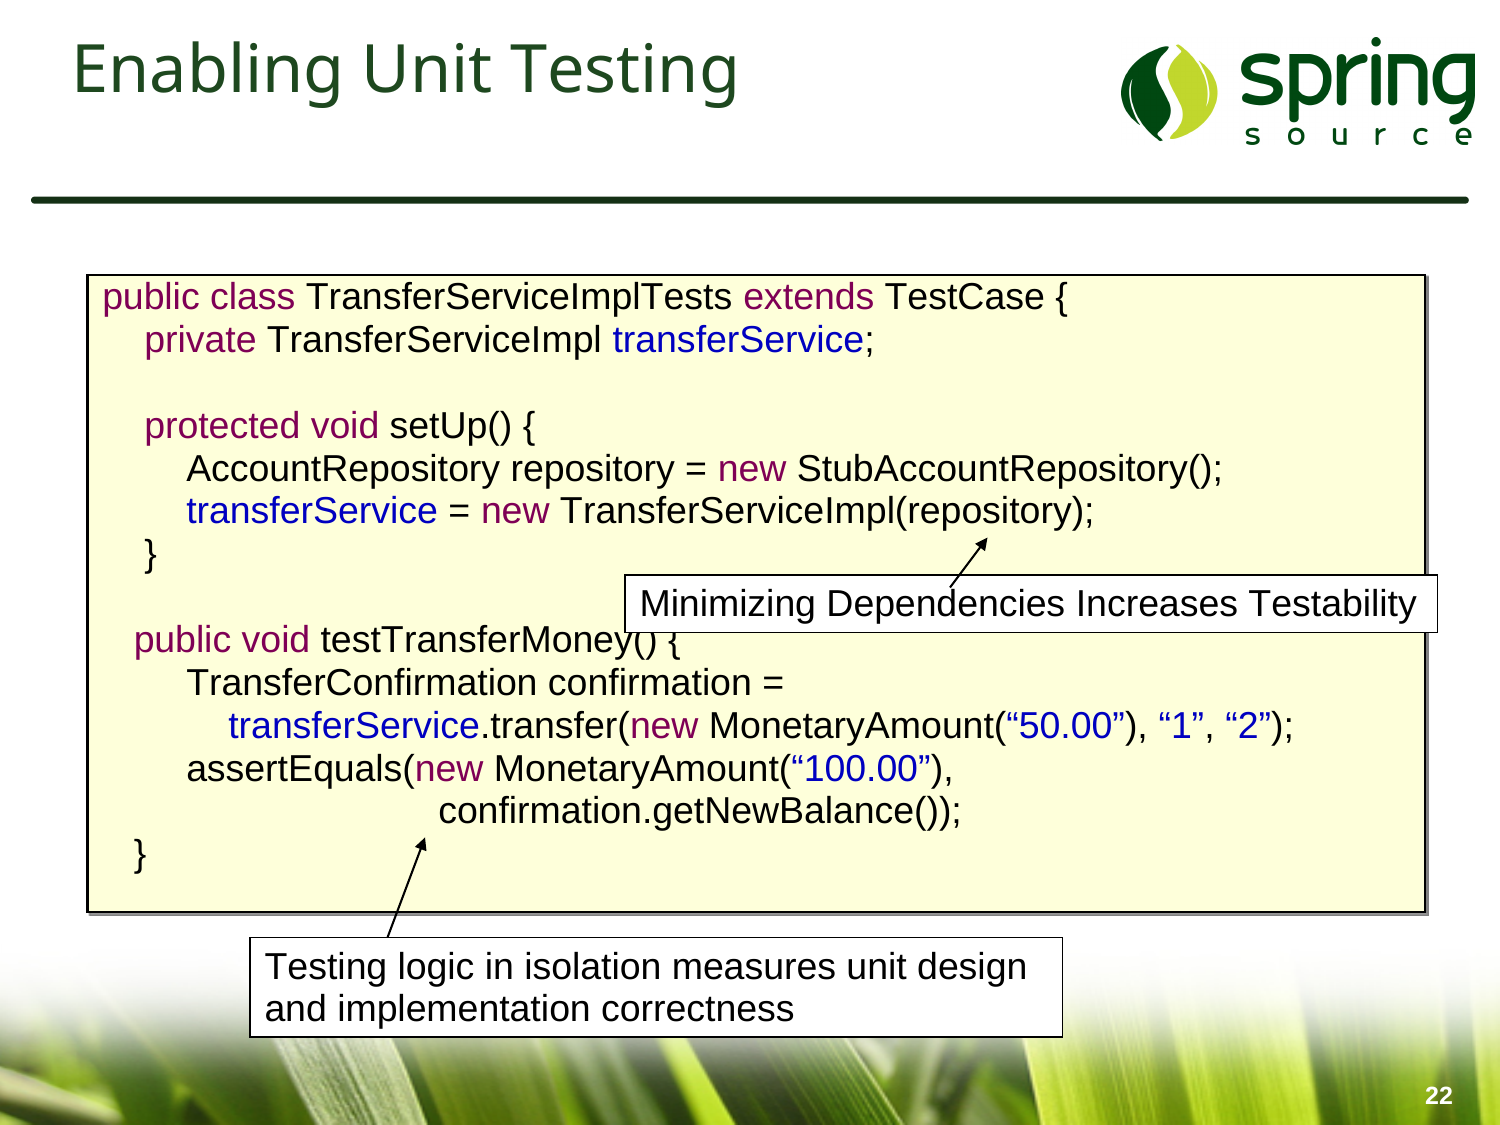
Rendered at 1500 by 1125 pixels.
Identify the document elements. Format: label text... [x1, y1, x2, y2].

picture [1121, 37, 1475, 145]
text_box public class TransferServiceImplTests extends TestCase { private TransferServiceImpl transferService; protected void setUp() { AccountRepository repository = new StubAccountRepository(); transferService = new TransferServiceImpl(repository); } public void testTransferMoney() { TransferConfirmation confirmation = transferService.transfer(new MonetaryAmount(“50.00”), “1”, “2”); assertEquals(new MonetaryAmount(“100.00”), confirmation.getNewBalance()); } [87, 274, 1426, 913]
text_box Minimizing Dependencies Increases Testability [624, 575, 1438, 633]
title Enabling Unit Testing [56, 13, 1089, 176]
picture [0, 944, 1500, 1125]
text_box Testing logic in isolation measures unit design and implementation correctness [249, 937, 1063, 1037]
